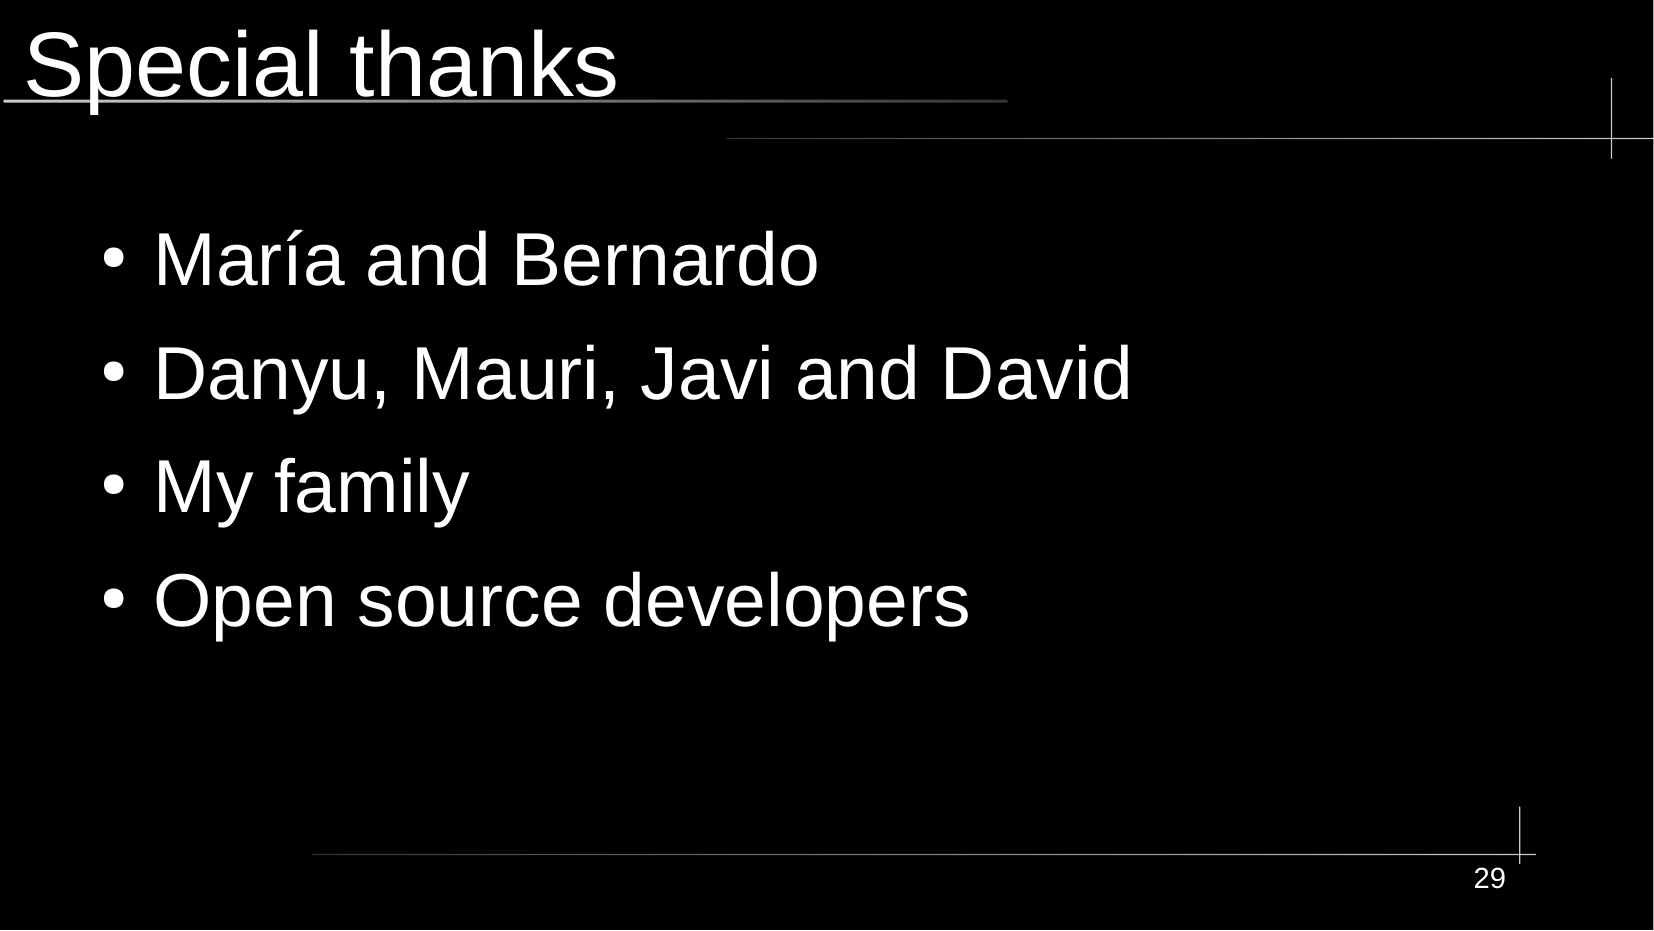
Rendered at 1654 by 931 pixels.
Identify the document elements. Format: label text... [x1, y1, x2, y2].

title Special thanks [23, 11, 1589, 119]
list María and Bernardo Danyu, Mauri, Javi and David My family Open source developers [82, 217, 1571, 758]
